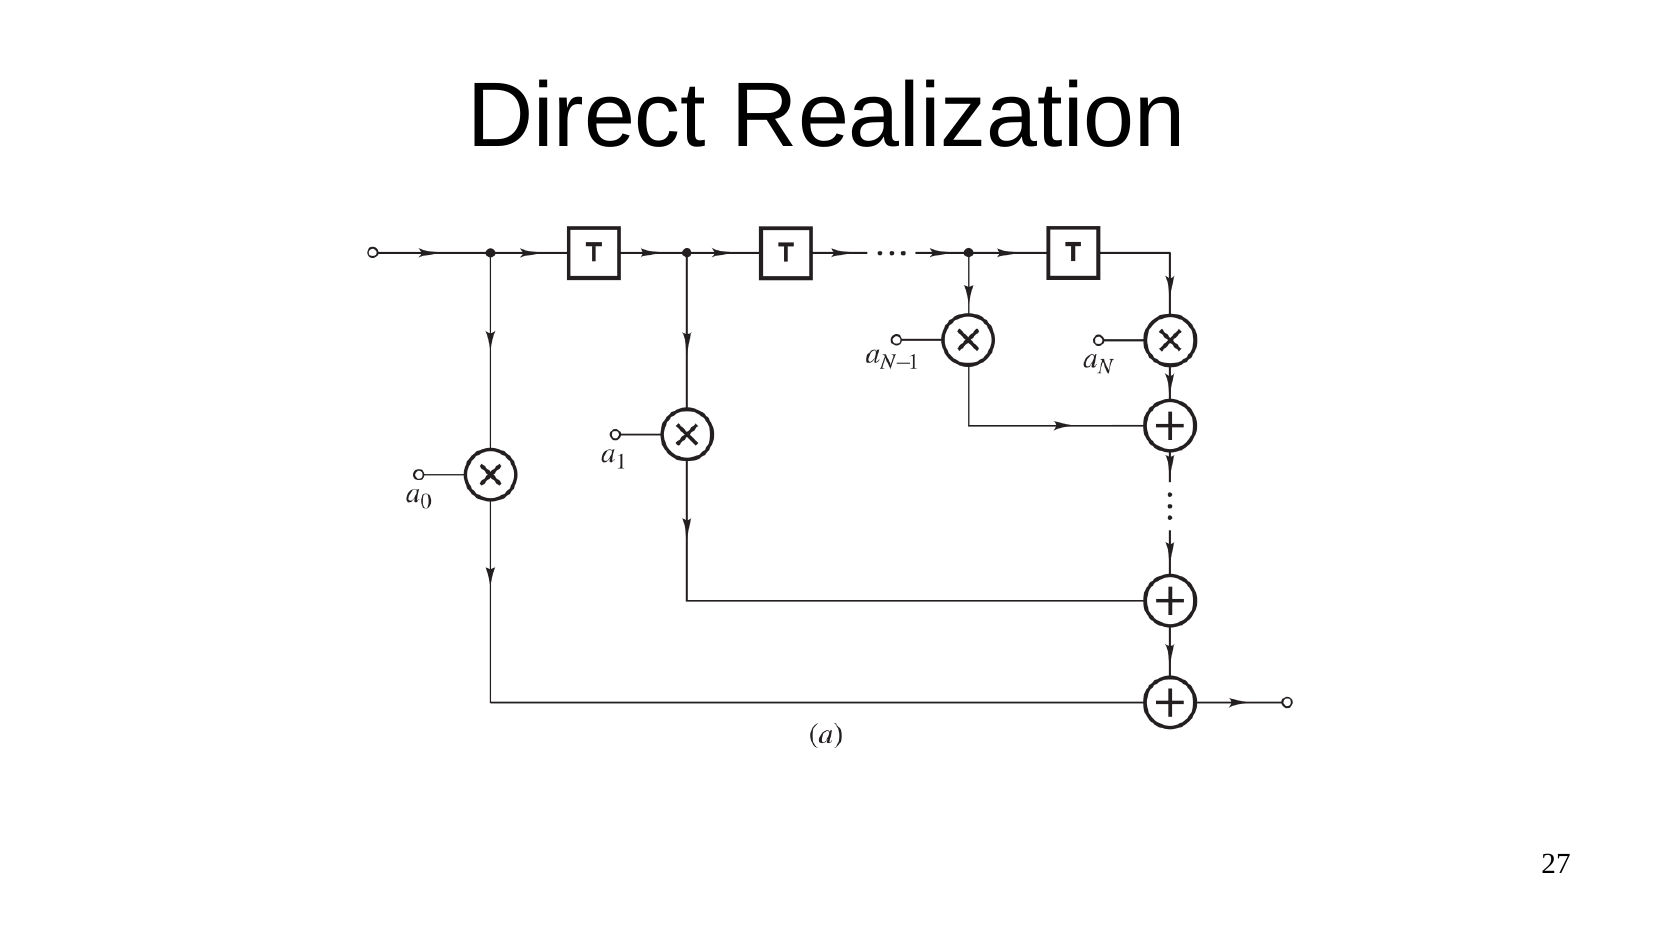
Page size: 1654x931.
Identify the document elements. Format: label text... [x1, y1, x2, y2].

title Direct Realization [82, 37, 1571, 193]
picture [354, 217, 1300, 758]
